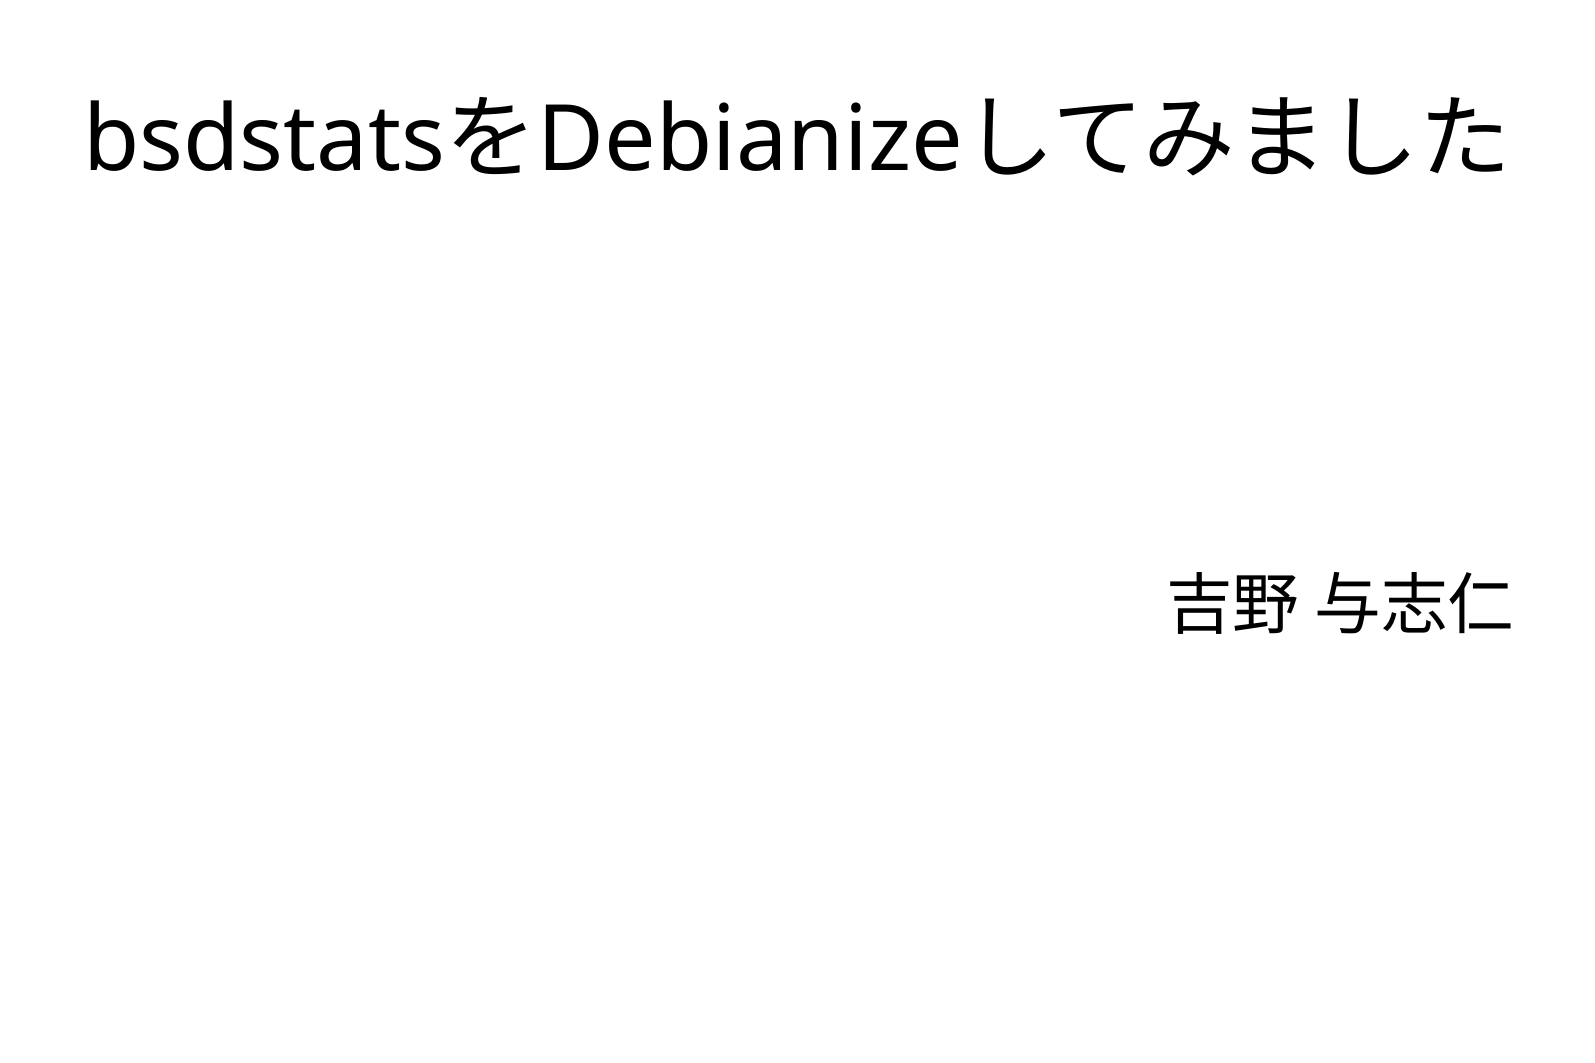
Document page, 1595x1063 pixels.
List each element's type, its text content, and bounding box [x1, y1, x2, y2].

subtitle 吉野 与志仁 [79, 256, 1515, 943]
title bsdstatsをDebianizeしてみました [79, 42, 1515, 220]
